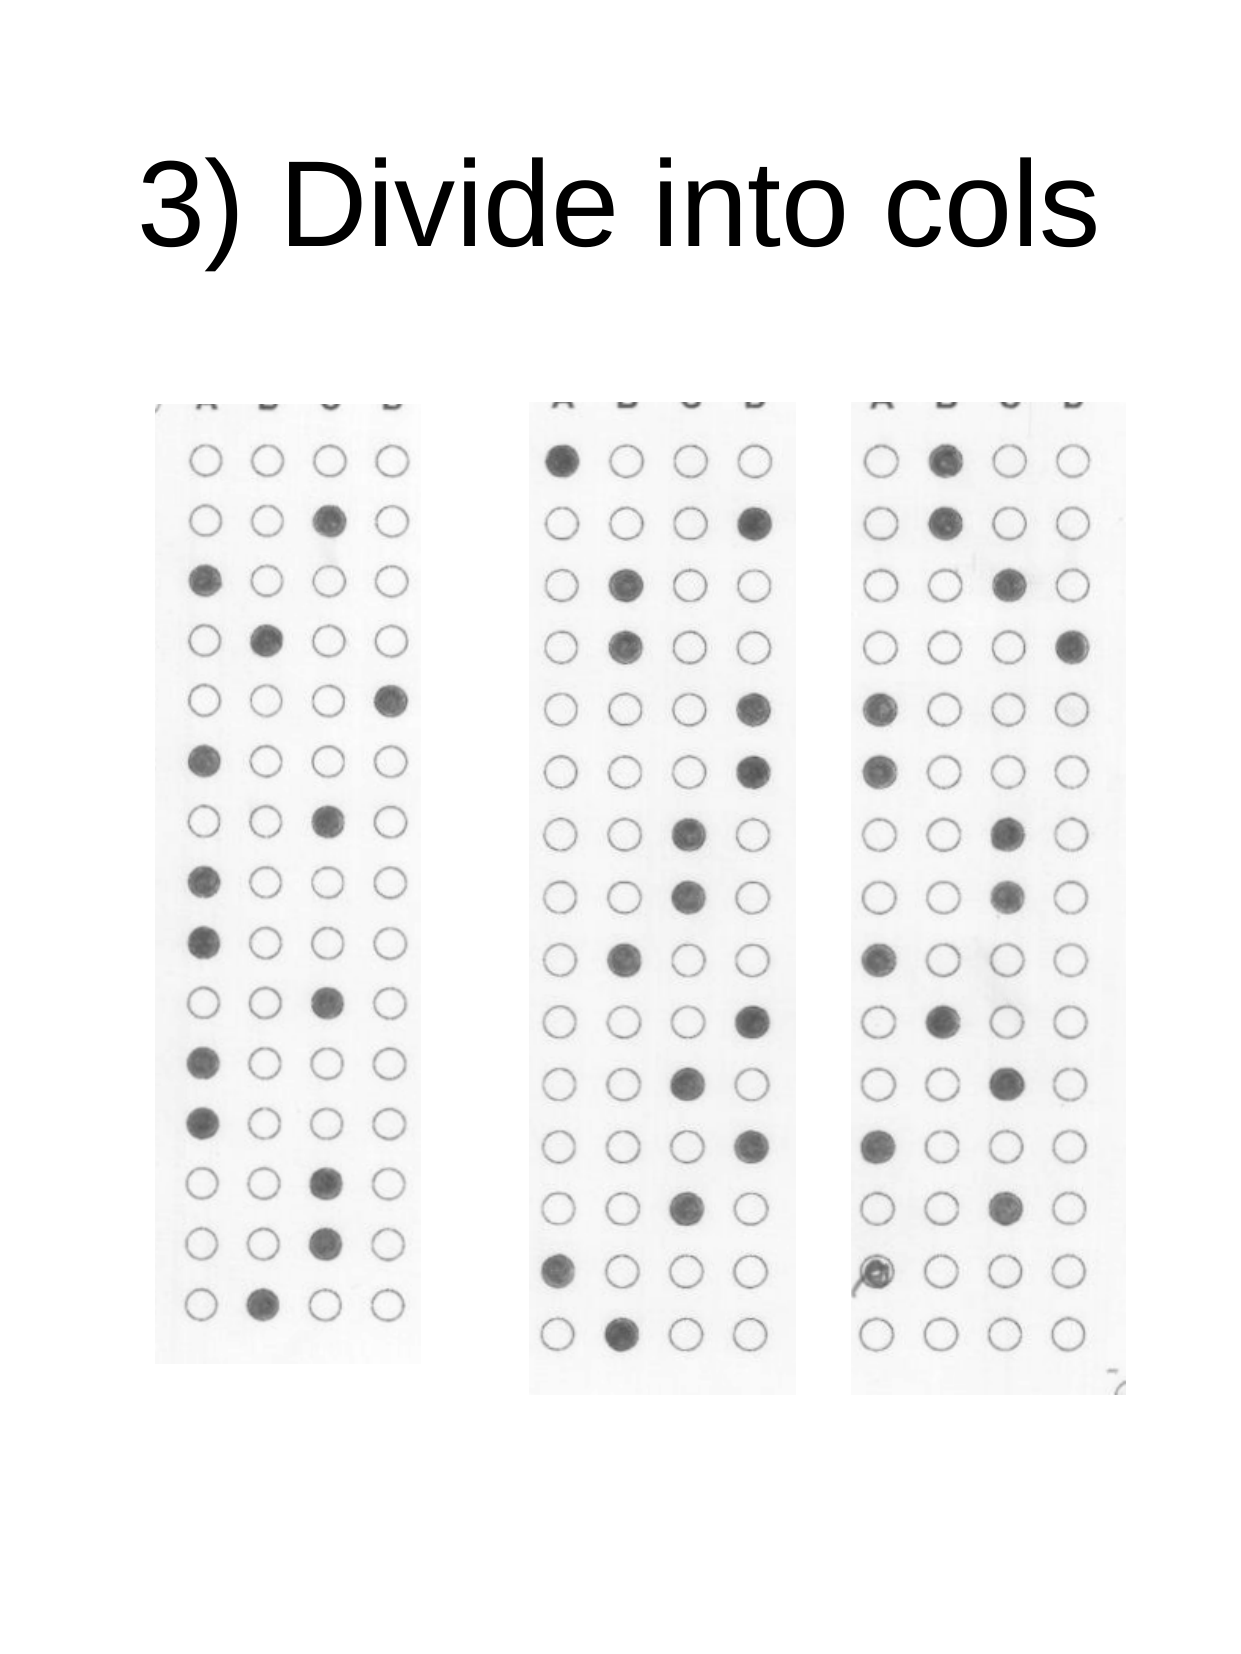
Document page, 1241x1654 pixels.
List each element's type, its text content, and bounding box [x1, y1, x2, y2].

picture [851, 402, 1126, 1396]
picture [529, 402, 796, 1396]
title 3) Divide into cols [62, 65, 1179, 342]
picture [155, 404, 421, 1364]
